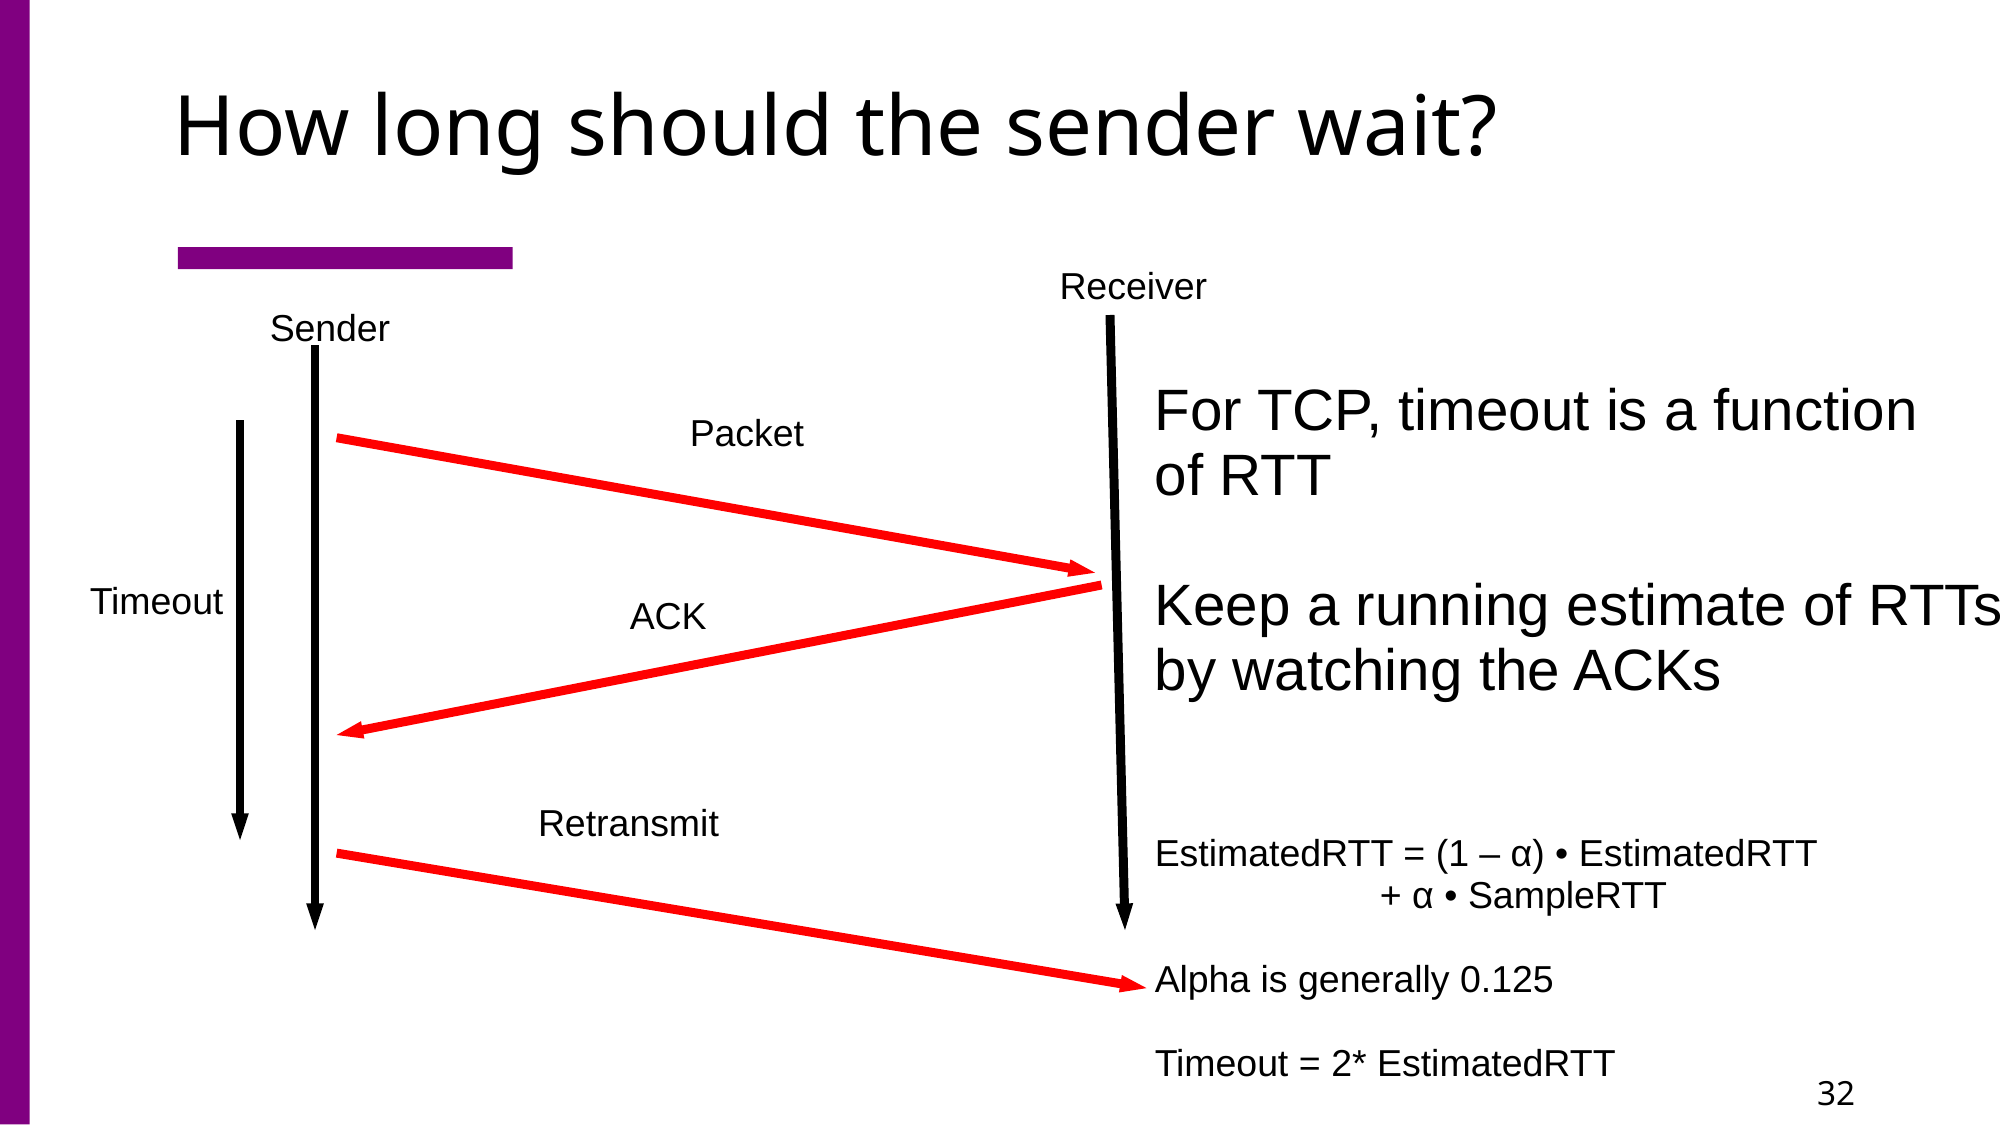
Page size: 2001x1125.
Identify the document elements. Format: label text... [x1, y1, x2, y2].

text_box Timeout [75, 573, 239, 631]
text_box For TCP, timeout is a function of RTT Keep a running estimate of RTTs by watching the ACKs EstimatedRTT = (1 – α) • EstimatedRTT + α • SampleRTT Alpha is generally 0.125 Timeout = 2* EstimatedRTT [1140, 370, 2000, 1125]
text_box ACK [615, 588, 722, 646]
text_box Packet [675, 404, 820, 462]
title How long should the sender wait? [123, 24, 1936, 180]
text_box Retransmit [523, 795, 734, 852]
text_box Receiver [1044, 258, 1223, 315]
text_box Sender [255, 299, 406, 357]
